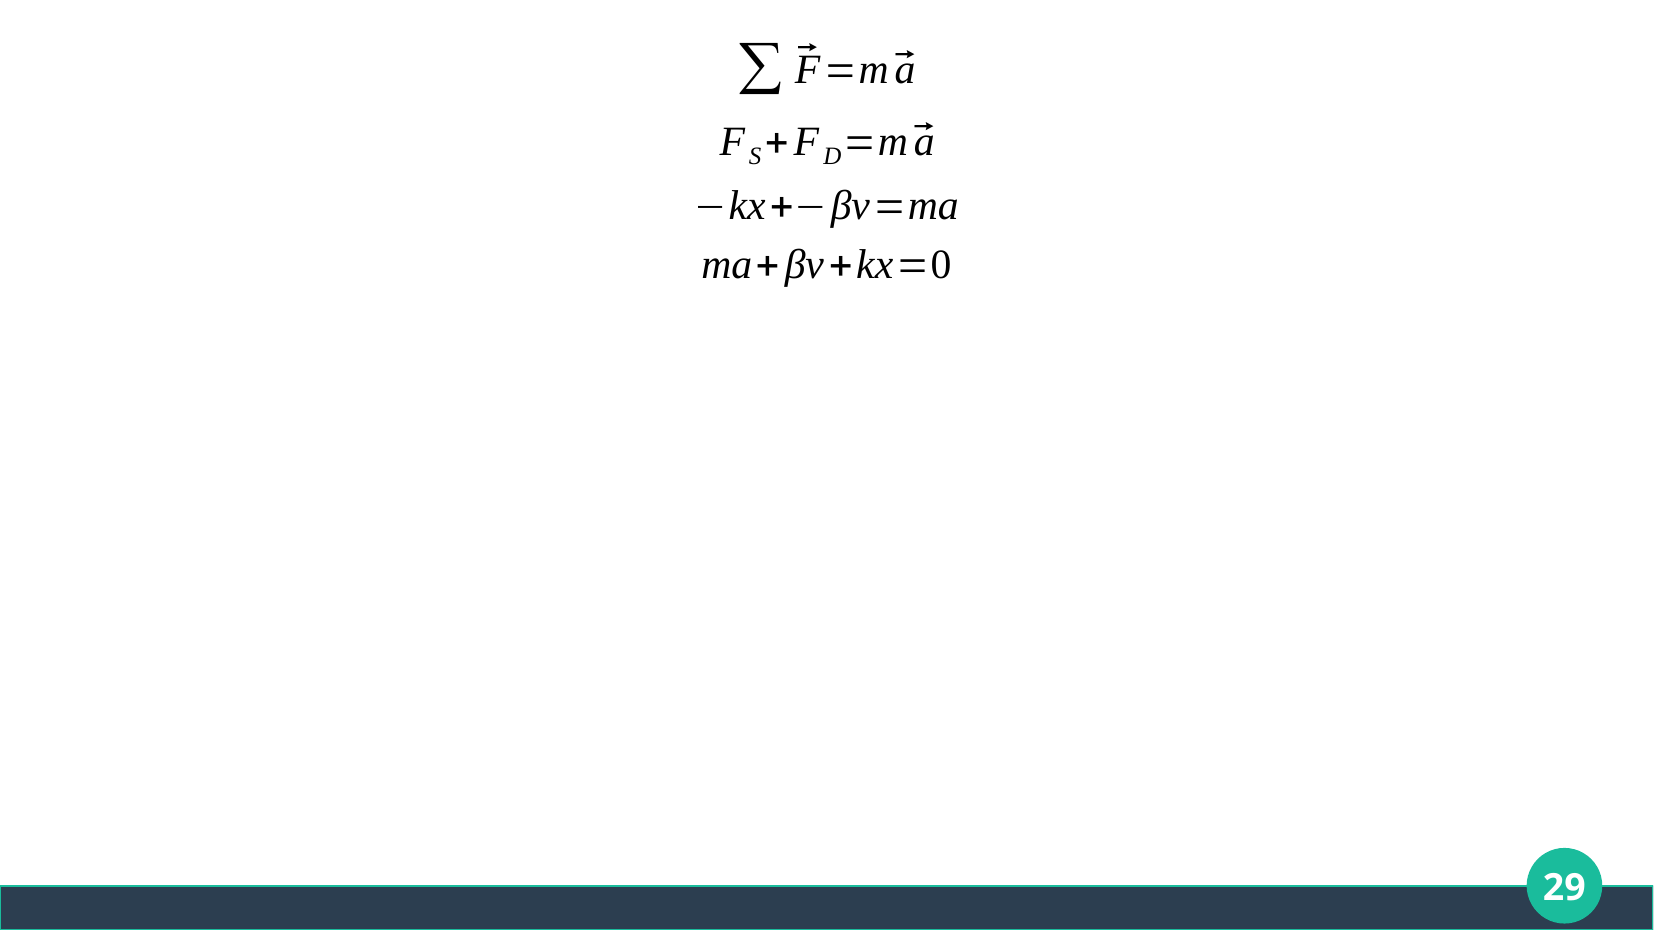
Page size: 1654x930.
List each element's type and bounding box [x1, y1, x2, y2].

chart [700, 241, 953, 288]
chart [693, 182, 960, 229]
chart [717, 117, 936, 171]
chart [736, 40, 917, 99]
